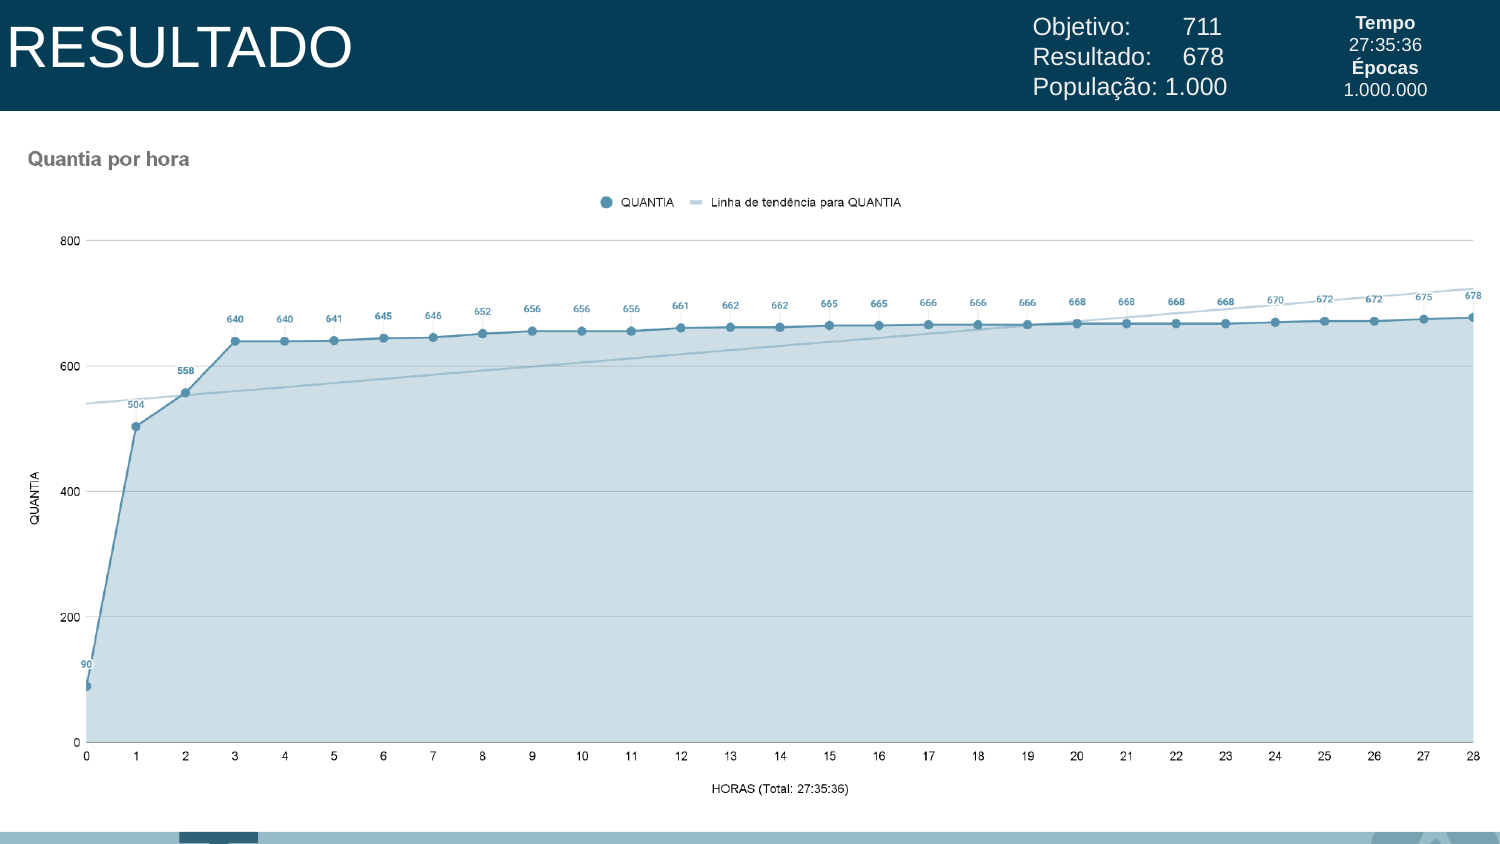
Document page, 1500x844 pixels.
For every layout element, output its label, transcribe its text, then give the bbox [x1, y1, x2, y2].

picture [0, 112, 1500, 844]
title RESULTADO [0, 0, 1017, 111]
text_box Objetivo: 711 Resultado: 678 População: 1.000 [1017, 0, 1262, 111]
text_box Tempo 27:35:36 Épocas 1.000.000 [1262, 0, 1500, 111]
